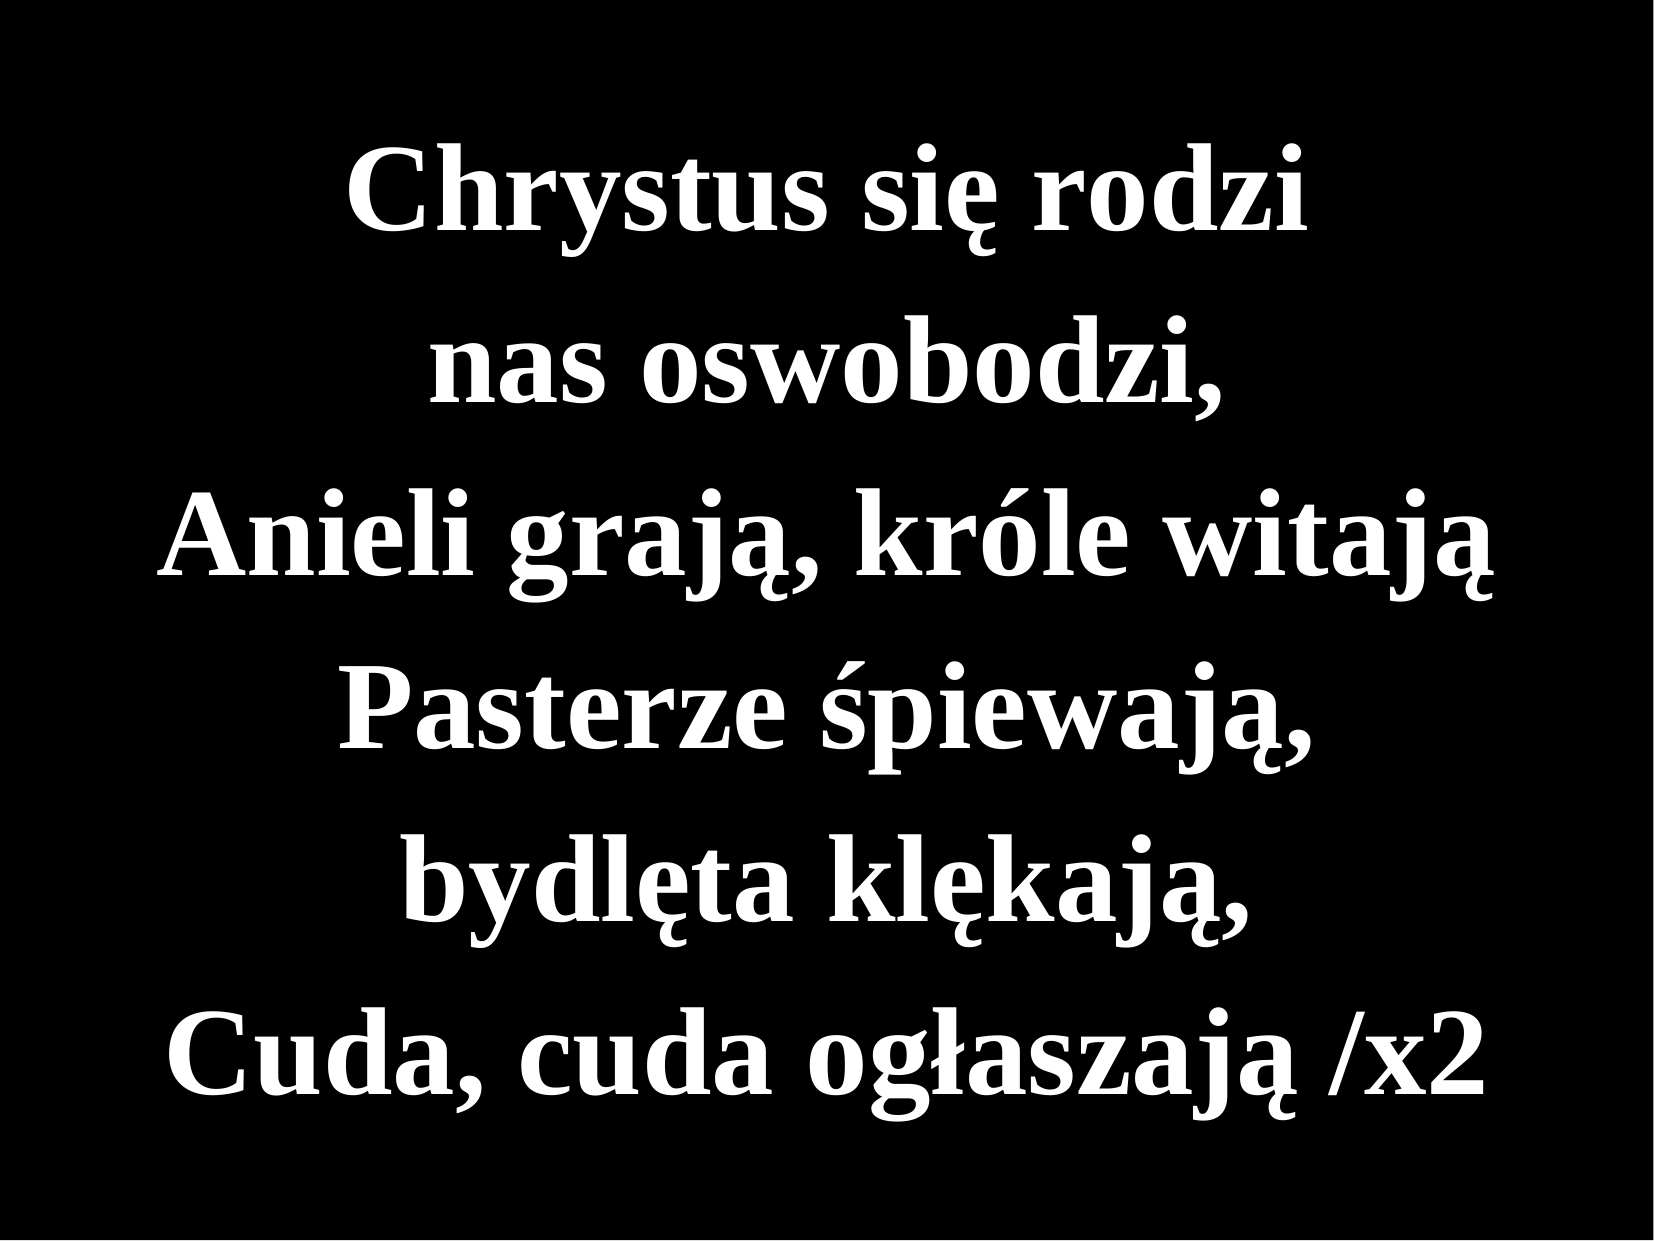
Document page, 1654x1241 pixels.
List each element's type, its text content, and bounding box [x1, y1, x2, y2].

title Chrystus się rodzi ppp nas oswobodzi, ppp Anieli grają, króle witają ppp Pasterze śpiewają, ppp bydlęta klękają, ppp Cuda, cuda ogłaszają /x2 [0, 0, 1654, 1241]
